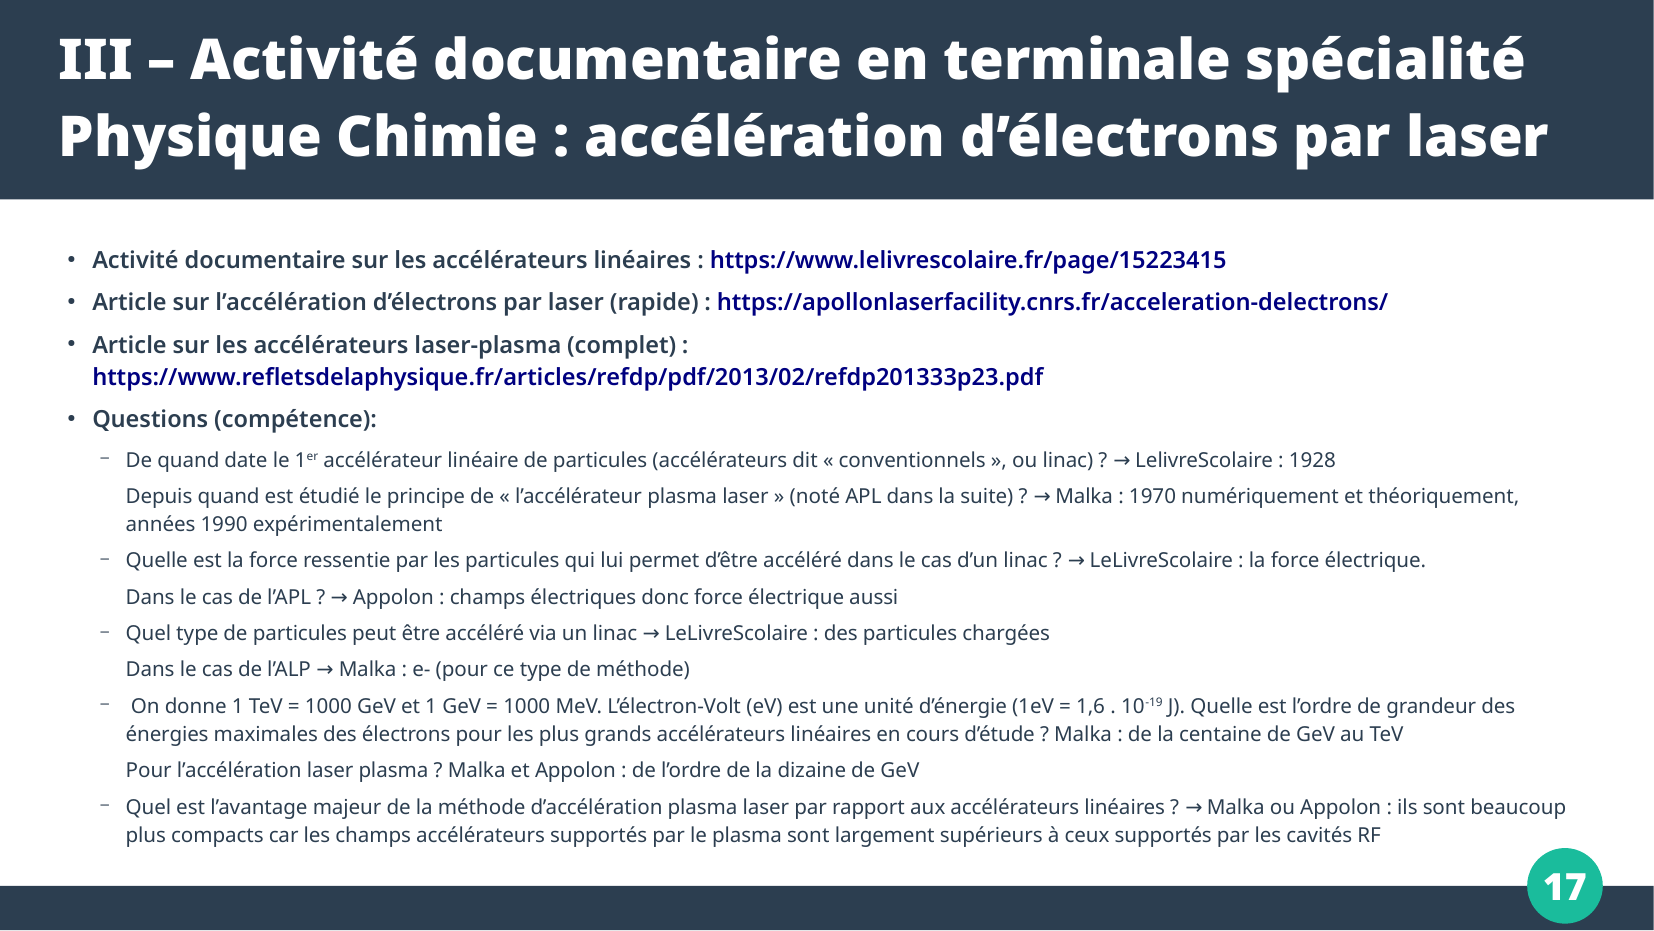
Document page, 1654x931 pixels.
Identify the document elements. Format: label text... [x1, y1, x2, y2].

title III – Activité documentaire en terminale spécialité Physique Chimie : accélération d’électrons par laser [59, 37, 1595, 155]
list Activité documentaire sur les accélérateurs linéaires : https://www.lelivrescolaire.fr/page/15223415 Article sur l’accélération d’électrons par laser (rapide) : https://apollonlaserfacility.cnrs.fr/acceleration-delectrons/ Article sur les accélérateurs laser-plasma (complet) : https://www.refletsdelaphysique.fr/articles/refdp/pdf/2013/02/refdp201333p23.pdf Questions (compétence): De quand date le 1er accélérateur linéaire de particules (accélérateurs dit « conventionnels », ou linac) ? → LelivreScolaire : 1928 Depuis quand est étudié le principe de « l’accélérateur plasma laser » (noté APL dans la suite) ? → Malka : 1970 numériquement et théoriquement, années 1990 expérimentalement Quelle est la force ressentie par les particules qui lui permet d’être accéléré dans le cas d’un linac ? → LeLivreScolaire : la force électrique. Dans le cas de l’APL ? → Appolon : champs électriques donc force électrique aussi Quel type de particules peut être accéléré via un linac → LeLivreScolaire : des particules chargées Dans le cas de l’ALP → Malka : e- (pour ce type de méthode) On donne 1 TeV = 1000 GeV et 1 GeV = 1000 MeV. L’électron-Volt (eV) est une unité d’énergie (1eV = 1,6 . 10-19 J). Quelle est l’ordre de grandeur des énergies maximales des électrons pour les plus grands accélérateurs linéaires en cours d’étude ? Malka : de la centaine de GeV au TeV Pour l’accélération laser plasma ? Malka et Appolon : de l’ordre de la dizaine de GeV Quel est l’avantage majeur de la méthode d’accélération plasma laser par rapport aux accélérateurs linéaires ? → Malka ou Appolon : ils sont beaucoup plus compacts car les champs accélérateurs supportés par le plasma sont largement supérieurs à ceux supportés par les cavités RF [59, 243, 1595, 864]
